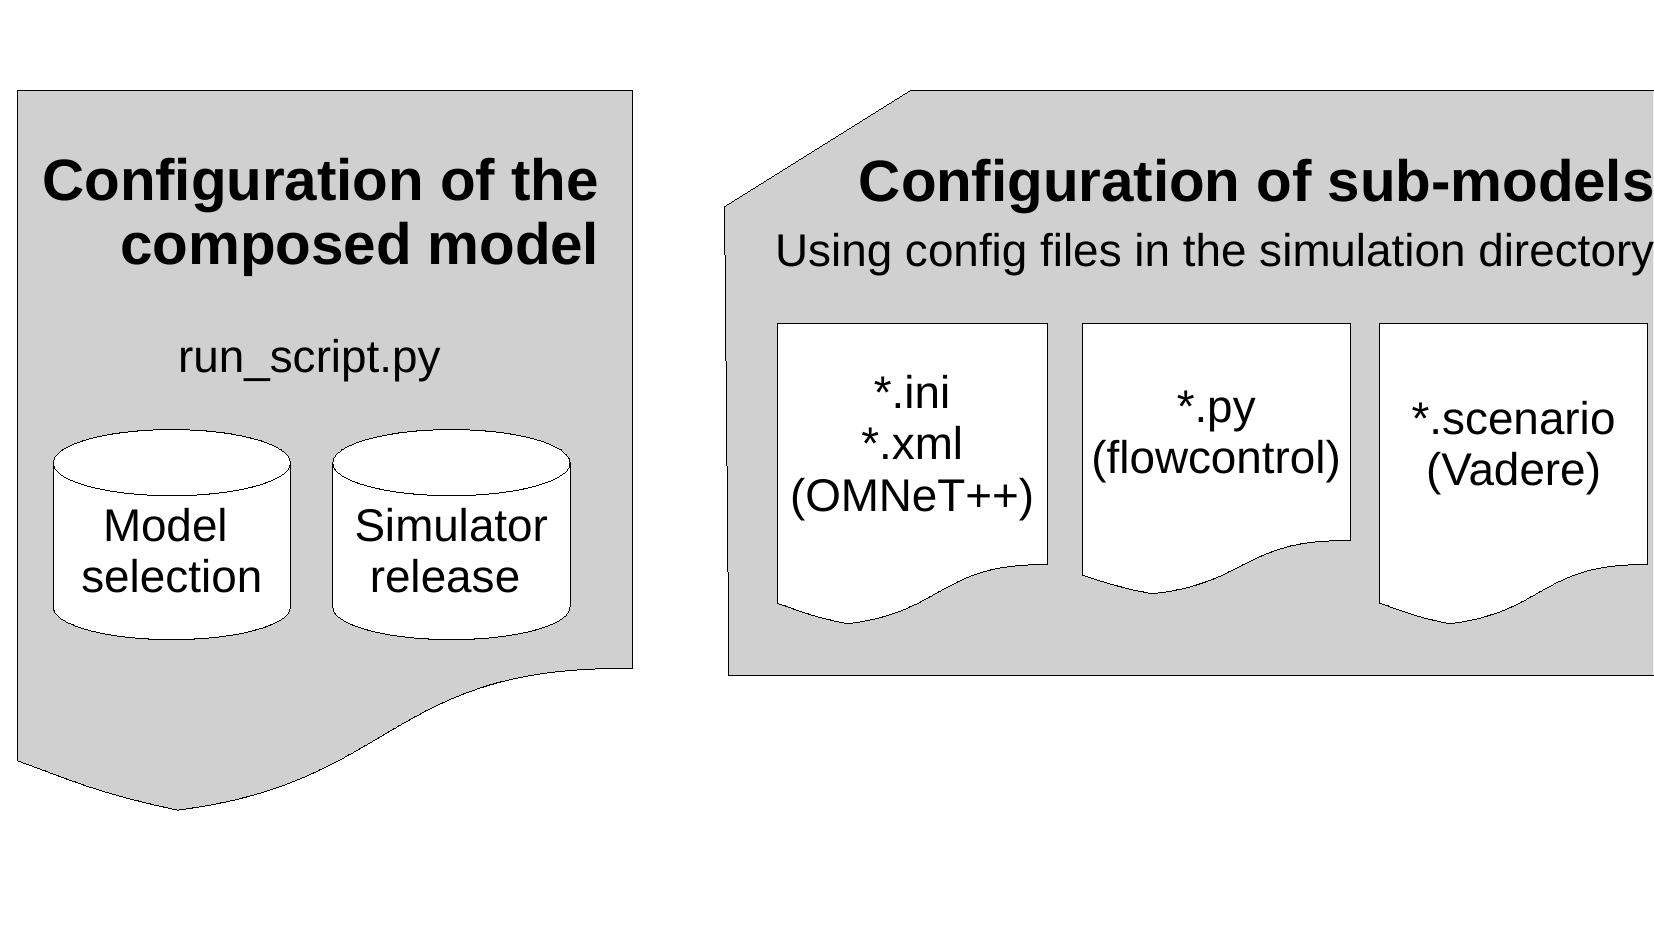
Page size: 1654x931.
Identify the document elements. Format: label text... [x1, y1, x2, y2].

text_box [725, 284, 1654, 676]
text_box [17, 90, 633, 811]
text_box *.py (flowcontrol) [1082, 323, 1351, 594]
text_box [829, 90, 1654, 141]
text_box Model selection [53, 429, 291, 640]
text_box *.ini *.xml (OMNeT++) [777, 323, 1048, 624]
text_box Configuration of sub-models Using config files in the simulation directory [634, 141, 1654, 284]
text_box Configuration of the composed model [14, 139, 615, 348]
text_box run_script.py [163, 324, 528, 404]
text_box Simulator release [332, 429, 571, 640]
text_box *.scenario (Vadere) [1379, 323, 1648, 624]
